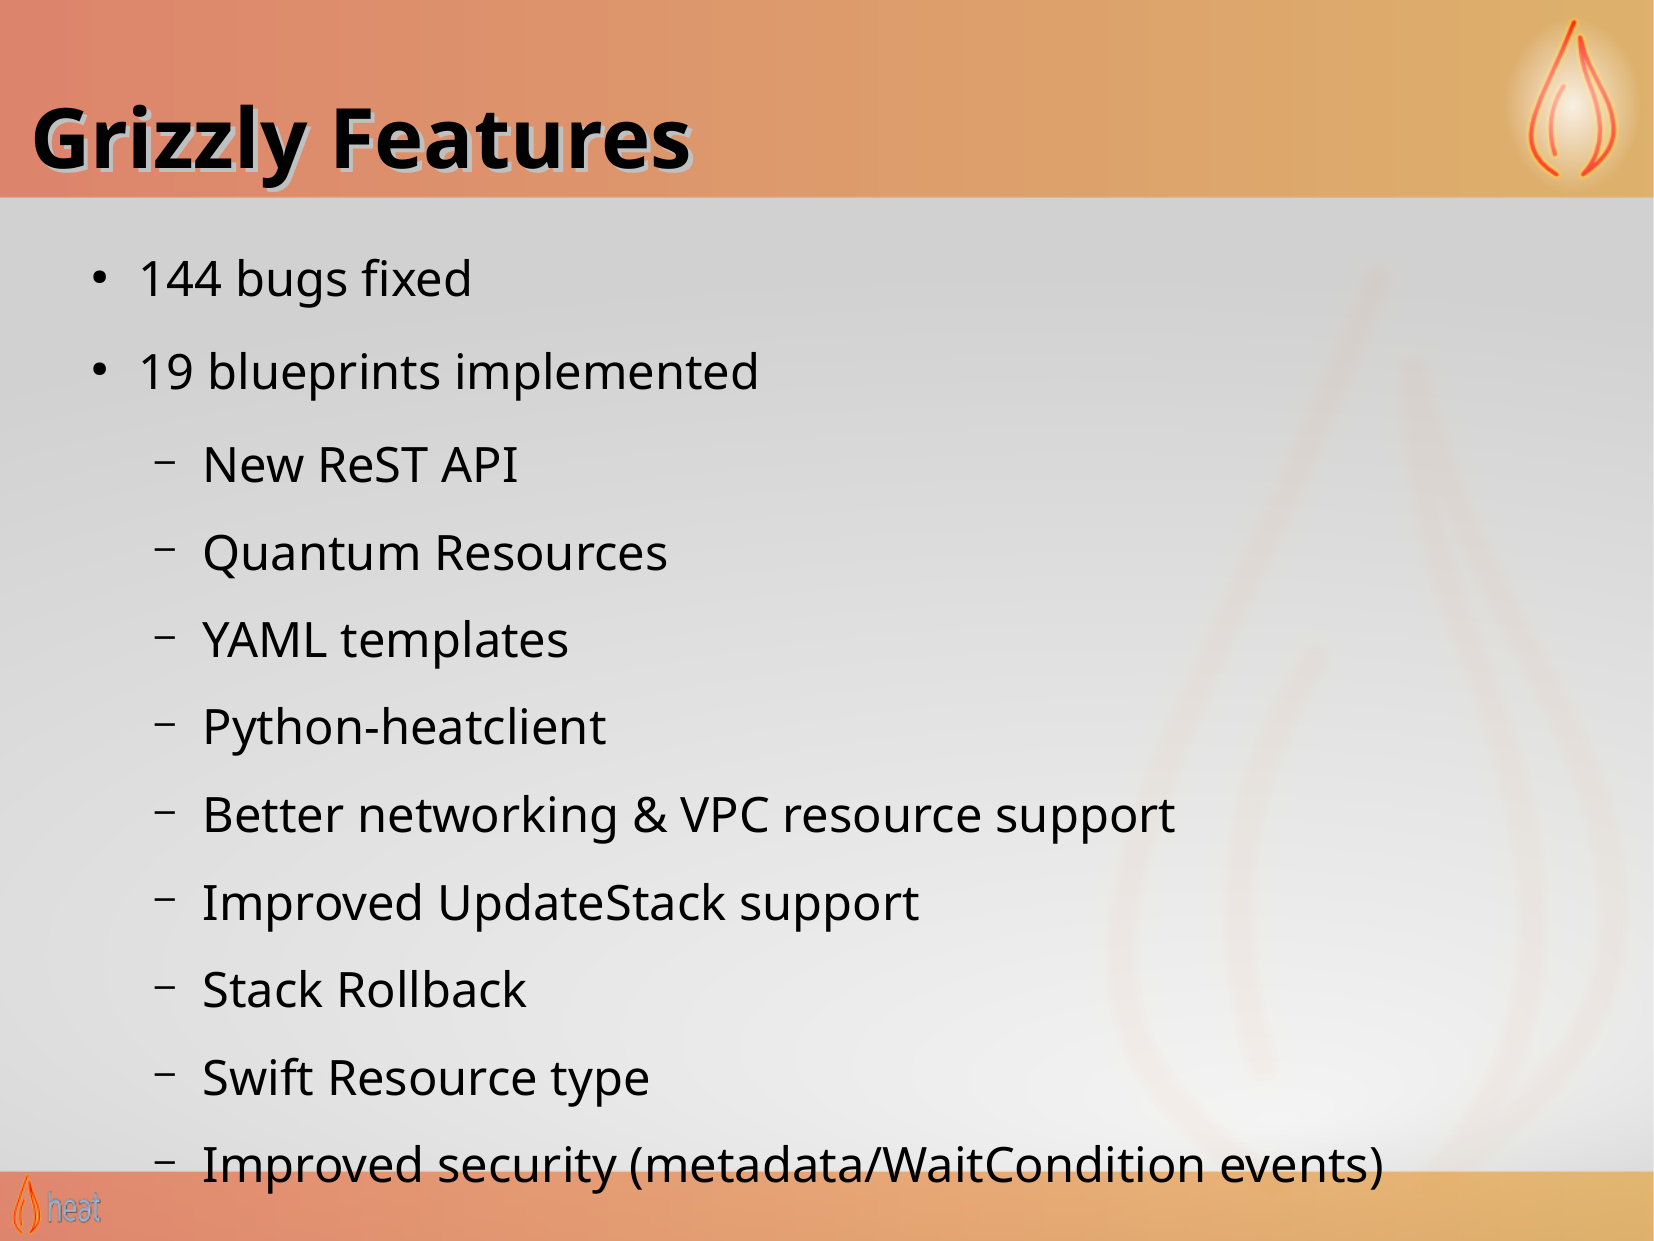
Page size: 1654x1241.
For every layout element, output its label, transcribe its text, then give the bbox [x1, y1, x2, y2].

list 144 bugs fixed 19 blueprints implemented New ReST API Quantum Resources YAML templates Python-heatclient Better networking & VPC resource support Improved UpdateStack support Stack Rollback Swift Resource type Improved security (metadata/WaitCondition events) [75, 244, 1564, 1201]
picture [0, 0, 1654, 1241]
title Grizzly Features [30, 23, 1606, 249]
